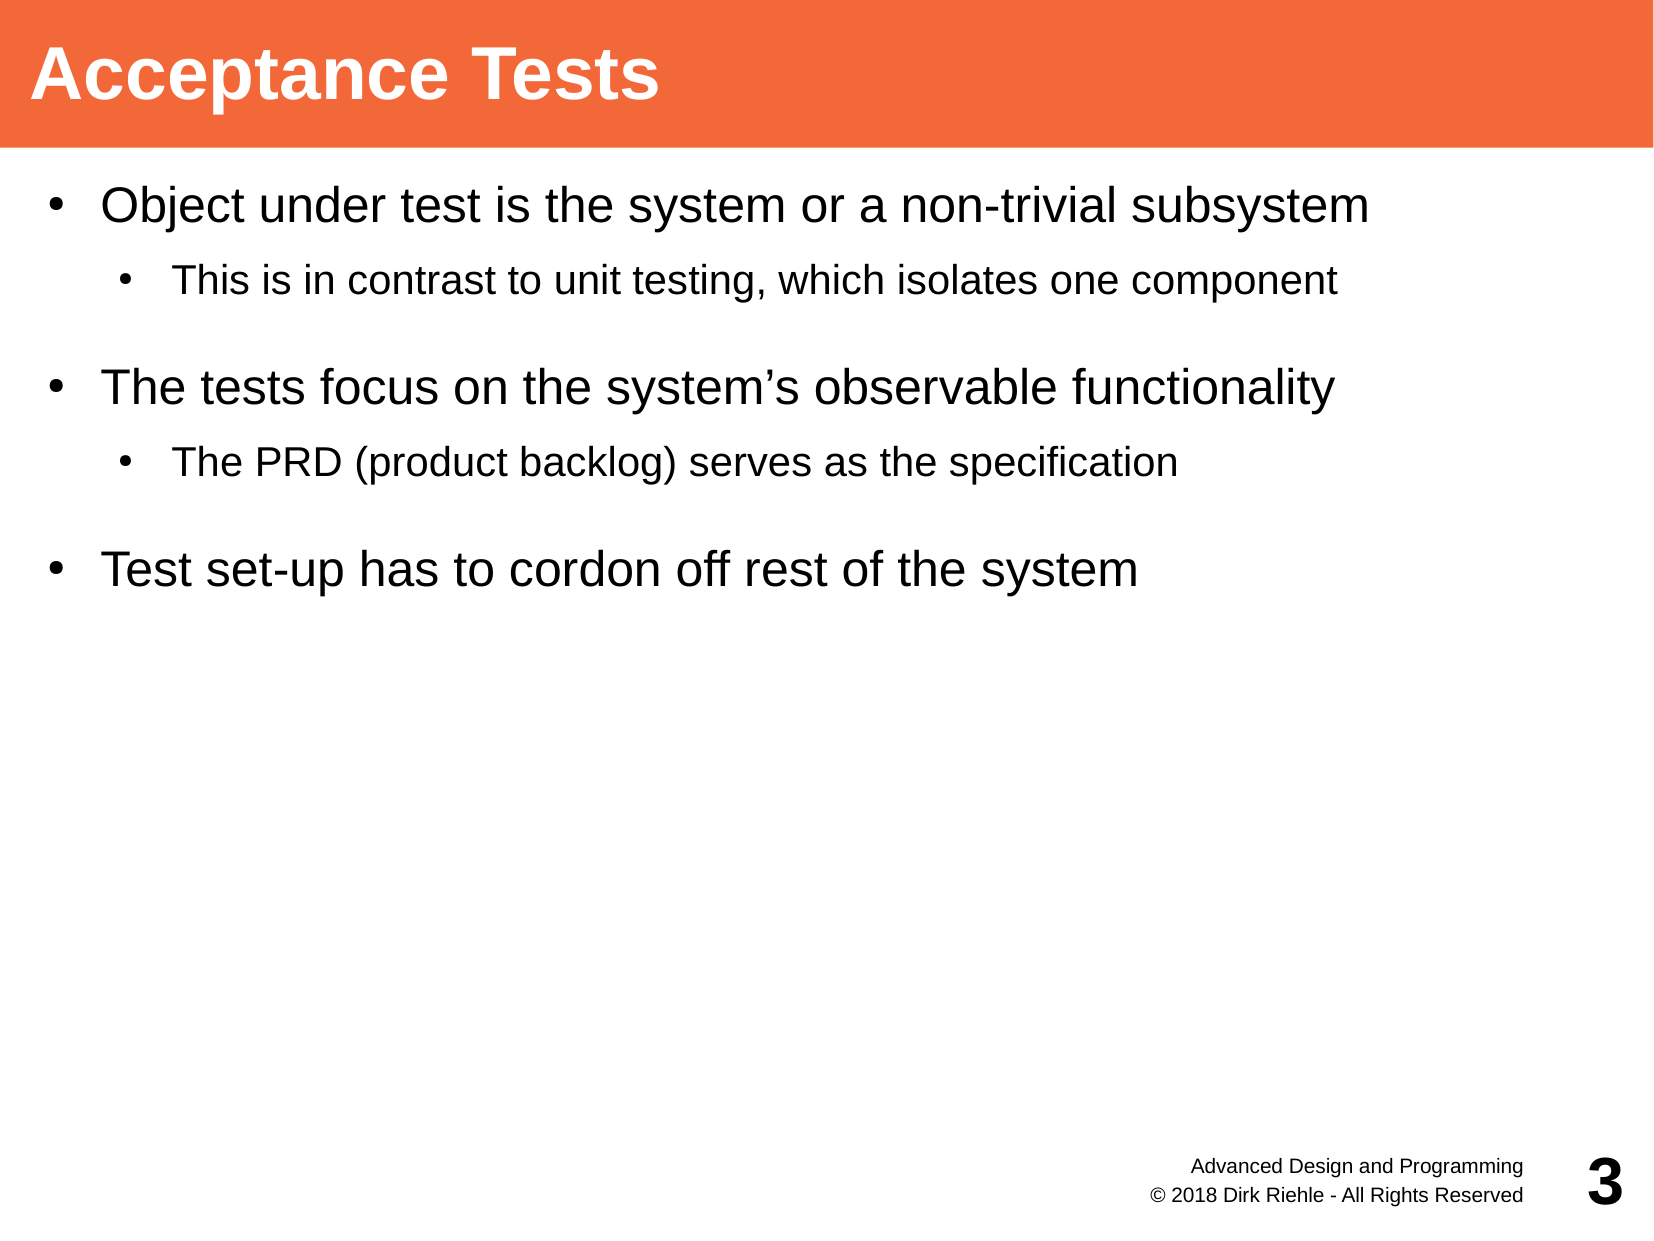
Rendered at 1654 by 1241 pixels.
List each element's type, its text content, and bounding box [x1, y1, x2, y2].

list Object under test is the system or a non-trivial subsystem This is in contrast to unit testing, which isolates one component The tests focus on the system’s observable functionality The PRD (product backlog) serves as the specification Test set-up has to cordon off rest of the system [29, 177, 1625, 1063]
title Acceptance Tests [0, 0, 1654, 148]
